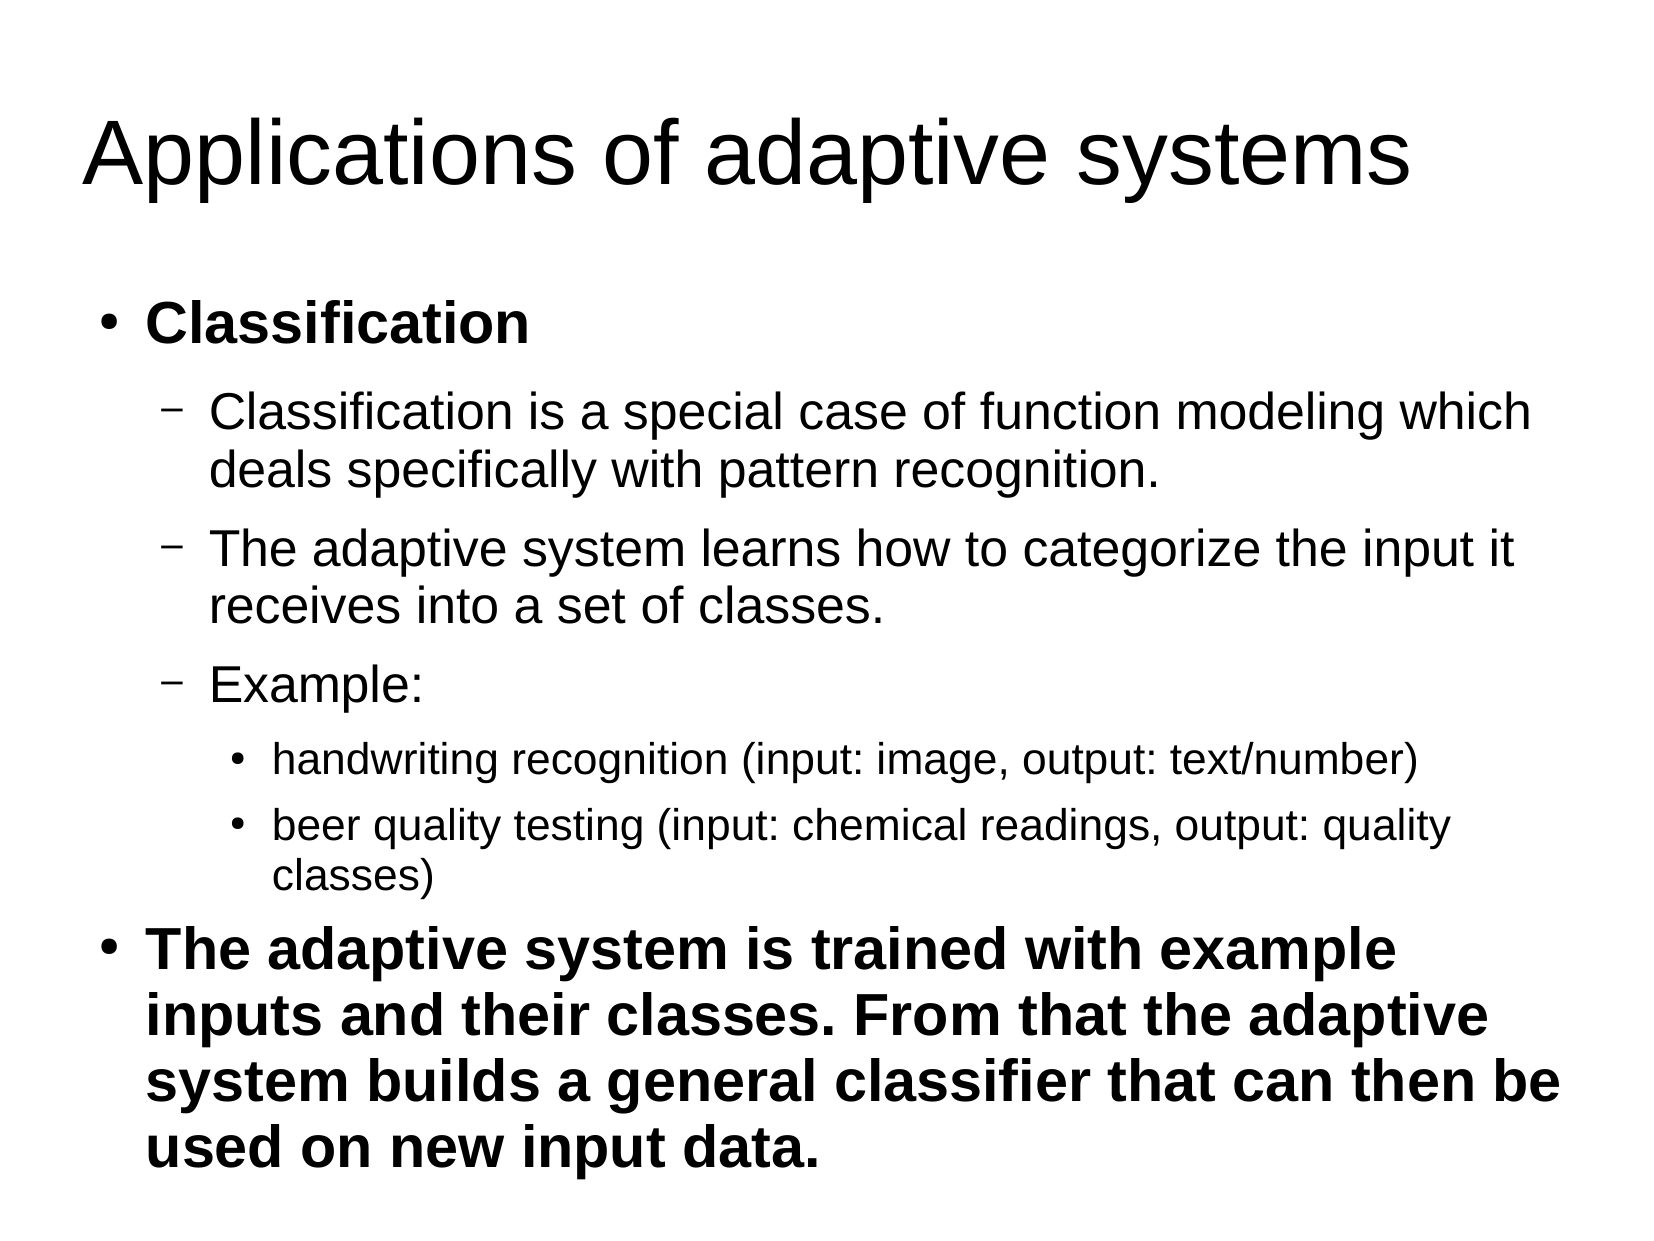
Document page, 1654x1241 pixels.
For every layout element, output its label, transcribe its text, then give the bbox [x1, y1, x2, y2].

title Applications of adaptive systems [82, 49, 1571, 257]
list Classification Classification is a special case of function modeling which deals specifically with pattern recognition. The adaptive system learns how to categorize the input it receives into a set of classes. Example: handwriting recognition (input: image, output: text/number) beer quality testing (input: chemical readings, output: quality classes) The adaptive system is trained with example inputs and their classes. From that the adaptive system builds a general classifier that can then be used on new input data. [82, 290, 1571, 1186]
